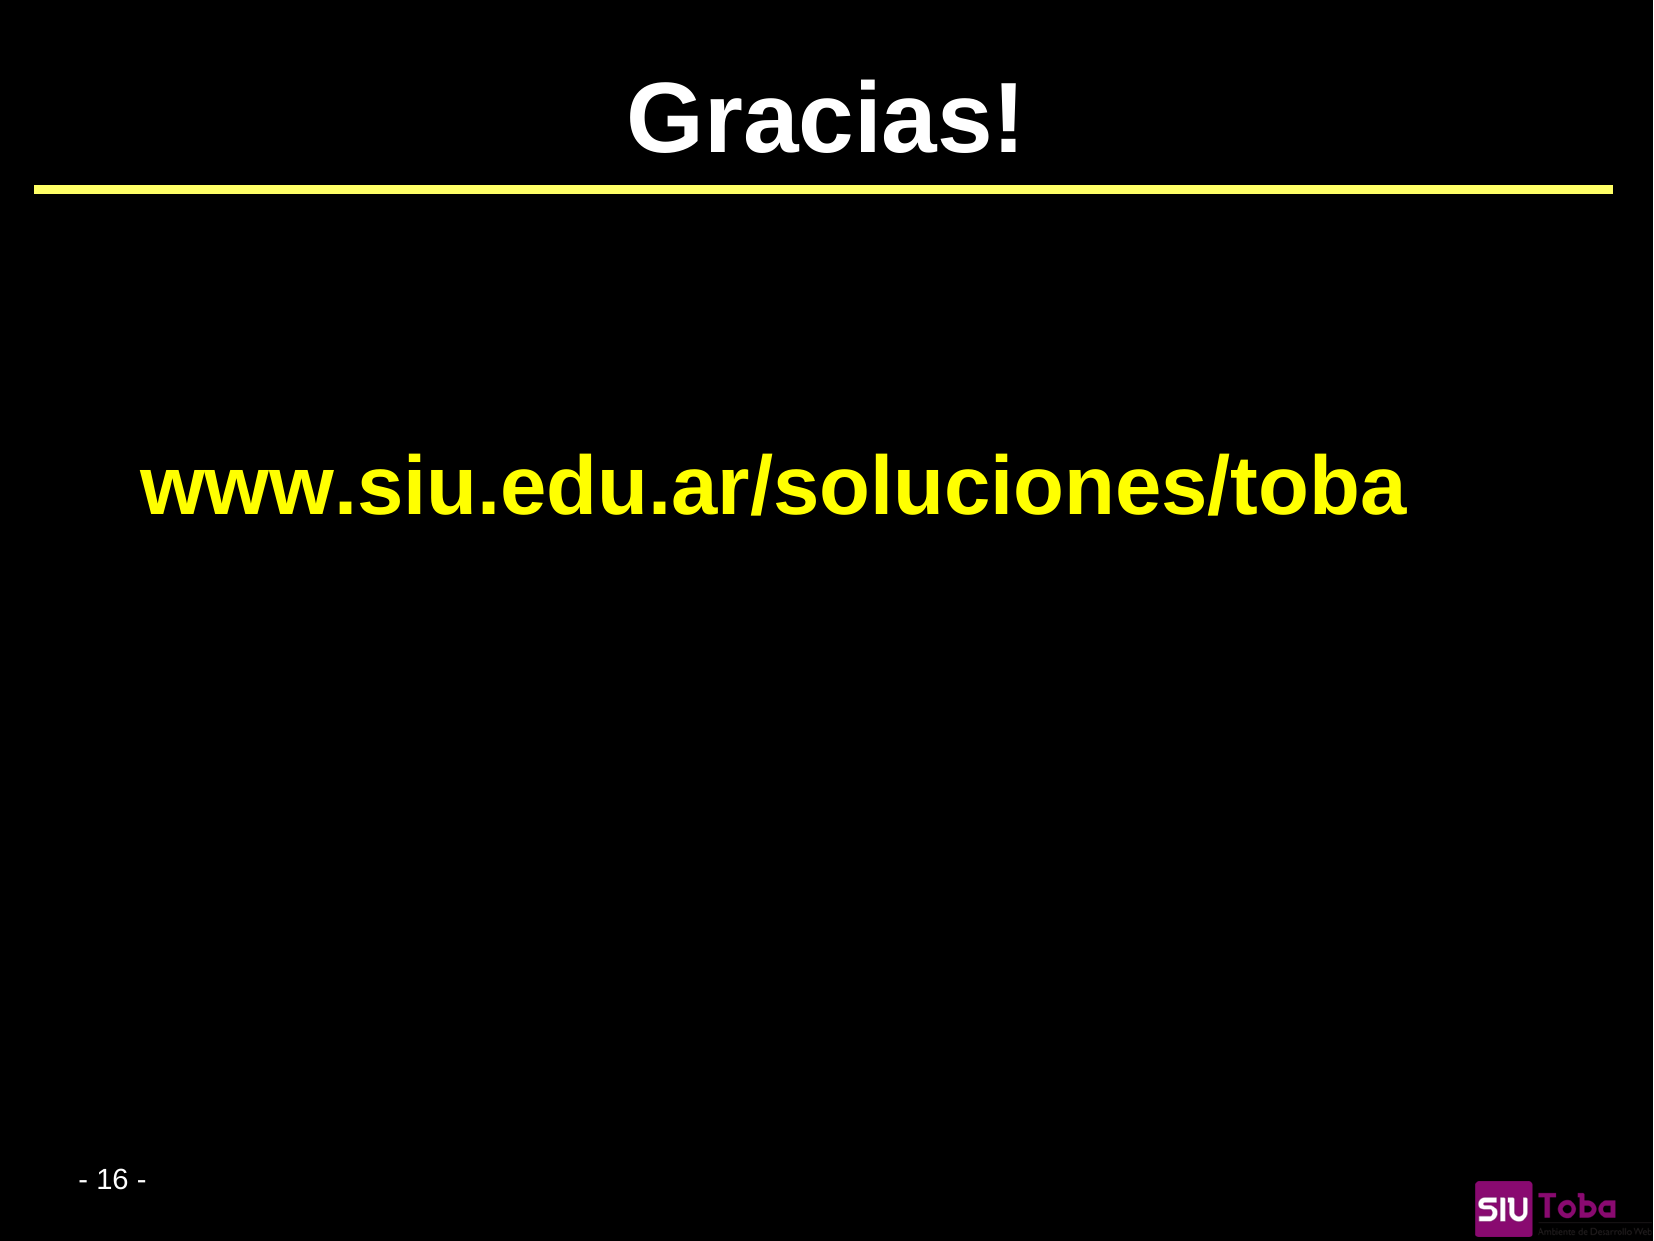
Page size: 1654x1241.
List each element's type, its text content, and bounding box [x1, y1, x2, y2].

list www.siu.edu.ar/soluciones/toba [122, 439, 1577, 745]
picture [1475, 1181, 1652, 1237]
title Gracias! [58, 47, 1594, 188]
